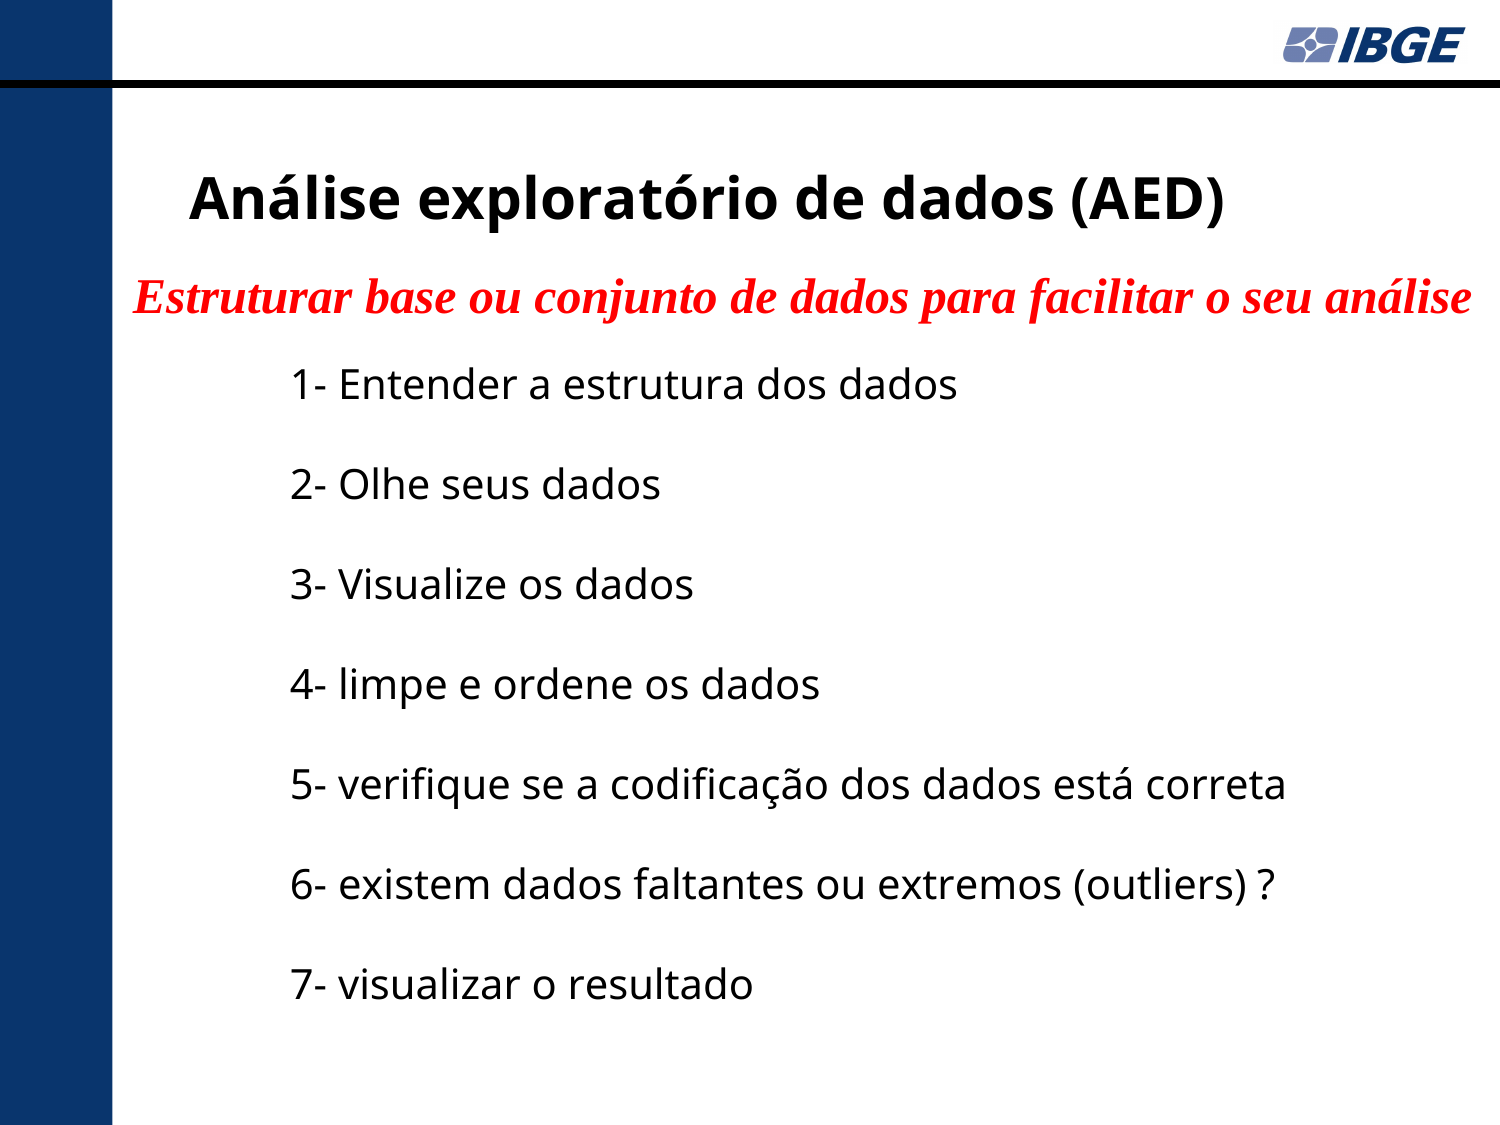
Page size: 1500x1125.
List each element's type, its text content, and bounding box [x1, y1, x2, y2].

text_box Análise exploratório de dados (AED) [174, 153, 1426, 239]
picture [1273, 20, 1468, 64]
text_box 1- Entender a estrutura dos dados 2- Olhe seus dados 3- Visualize os dados 4- limpe e ordene os dados 5- verifique se a codificação dos dados está correta 6- existem dados faltantes ou extremos (outliers) ? 7- visualizar o resultado [274, 350, 1418, 1016]
text_box Estruturar base ou conjunto de dados para facilitar o seu análise [118, 255, 1489, 331]
